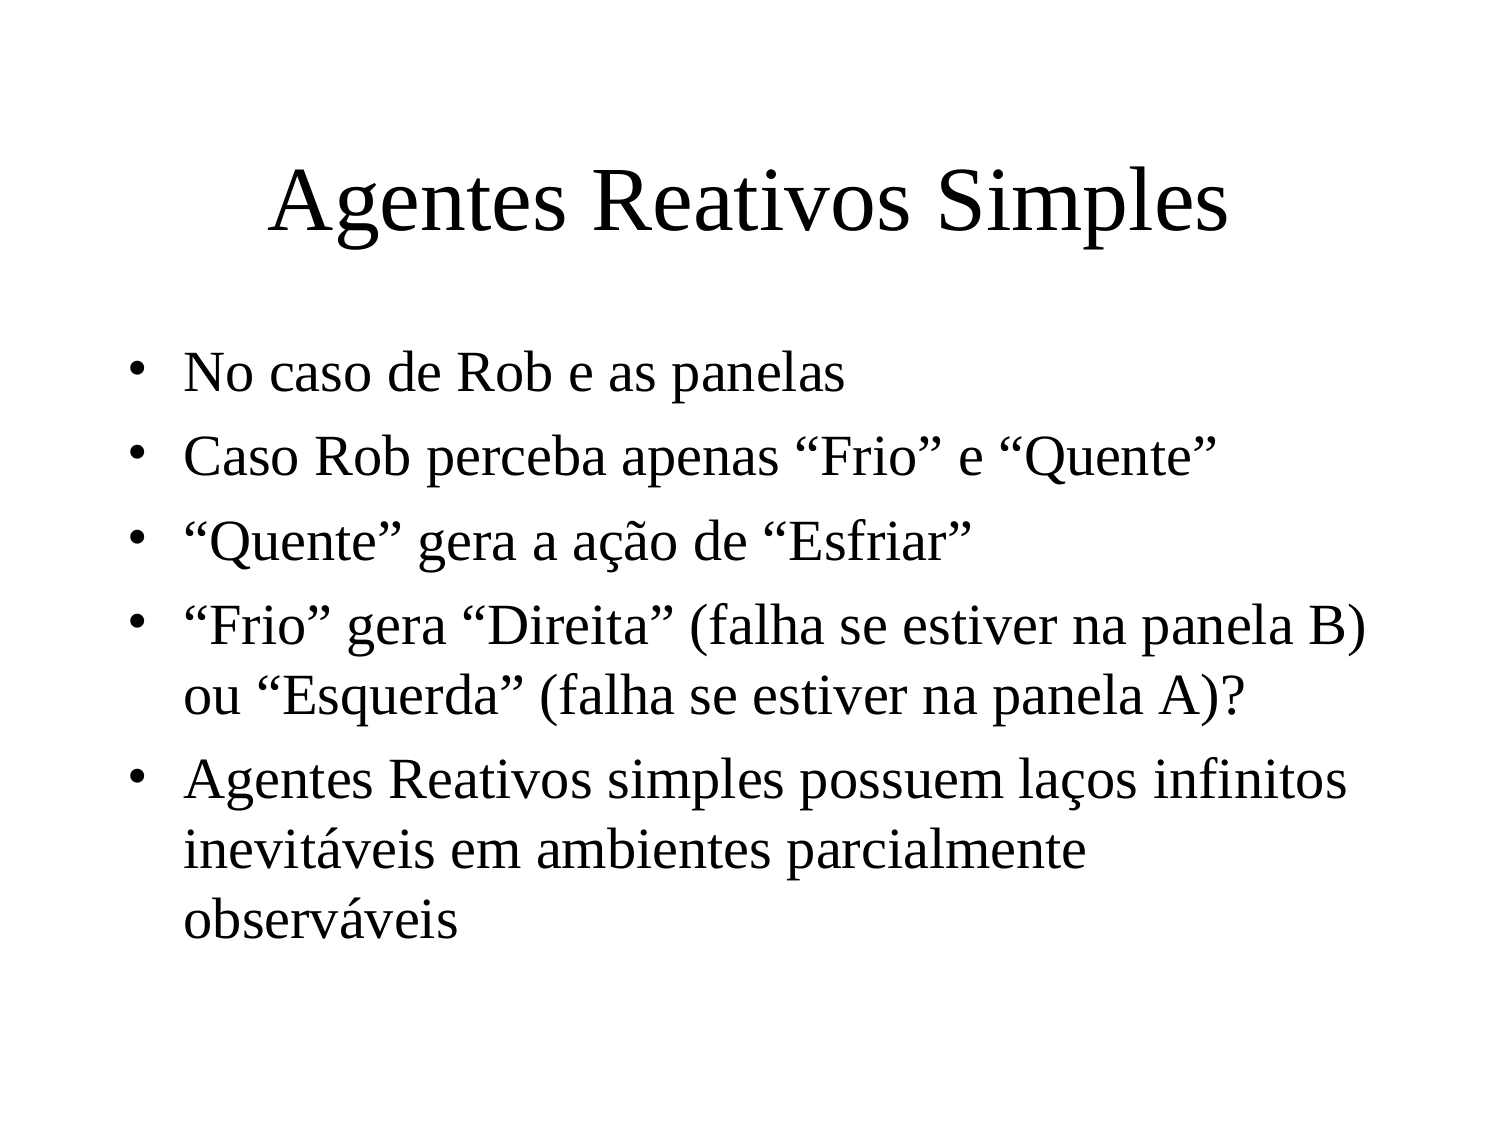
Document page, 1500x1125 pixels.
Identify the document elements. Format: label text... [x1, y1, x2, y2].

title Agentes Reativos Simples [112, 99, 1388, 288]
list No caso de Rob e as panelas Caso Rob perceba apenas “Frio” e “Quente” “Quente” gera a ação de “Esfriar” “Frio” gera “Direita” (falha se estiver na panela B) ou “Esquerda” (falha se estiver na panela A)? Agentes Reativos simples possuem laços infinitos inevitáveis em ambientes parcialmente observáveis [112, 324, 1388, 1001]
